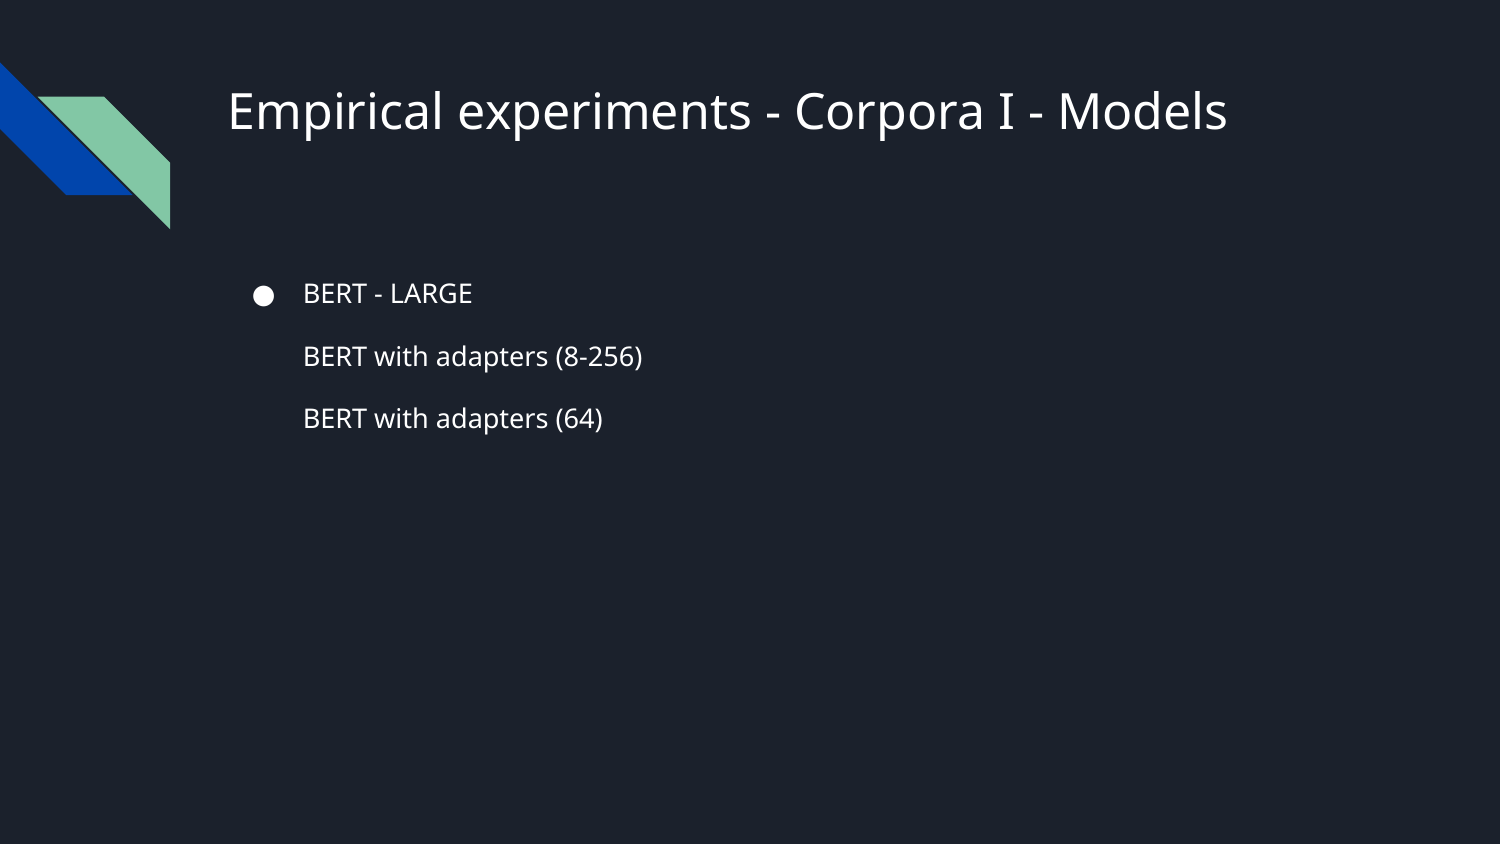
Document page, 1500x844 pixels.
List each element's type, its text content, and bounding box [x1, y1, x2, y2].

title Empirical experiments - Corpora I - Models [212, 64, 1368, 215]
list BERT - LARGE BERT with adapters (8-256) BERT with adapters (64) [212, 257, 1368, 735]
